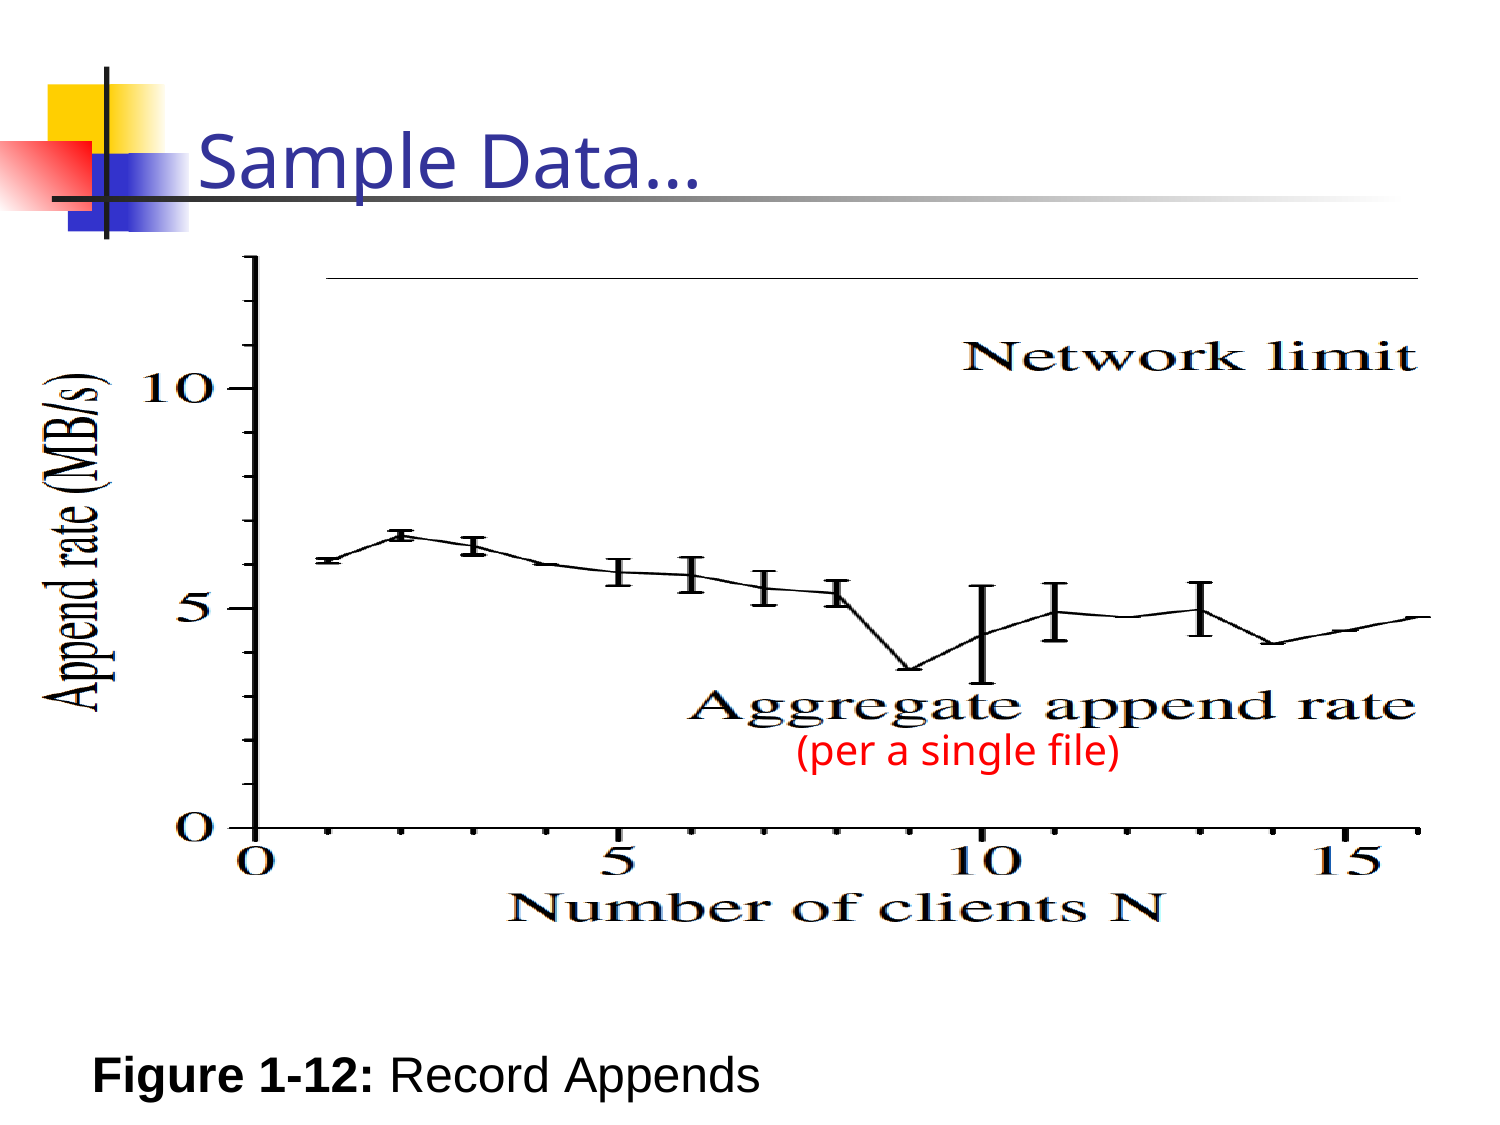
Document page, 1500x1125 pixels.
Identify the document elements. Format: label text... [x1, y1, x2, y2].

text_box Sample Data… [183, 106, 1462, 244]
picture [0, 243, 1500, 1035]
text_box Figure 1-12: Record Appends [76, 1034, 798, 1125]
text_box (per a single file) [608, 716, 1309, 782]
